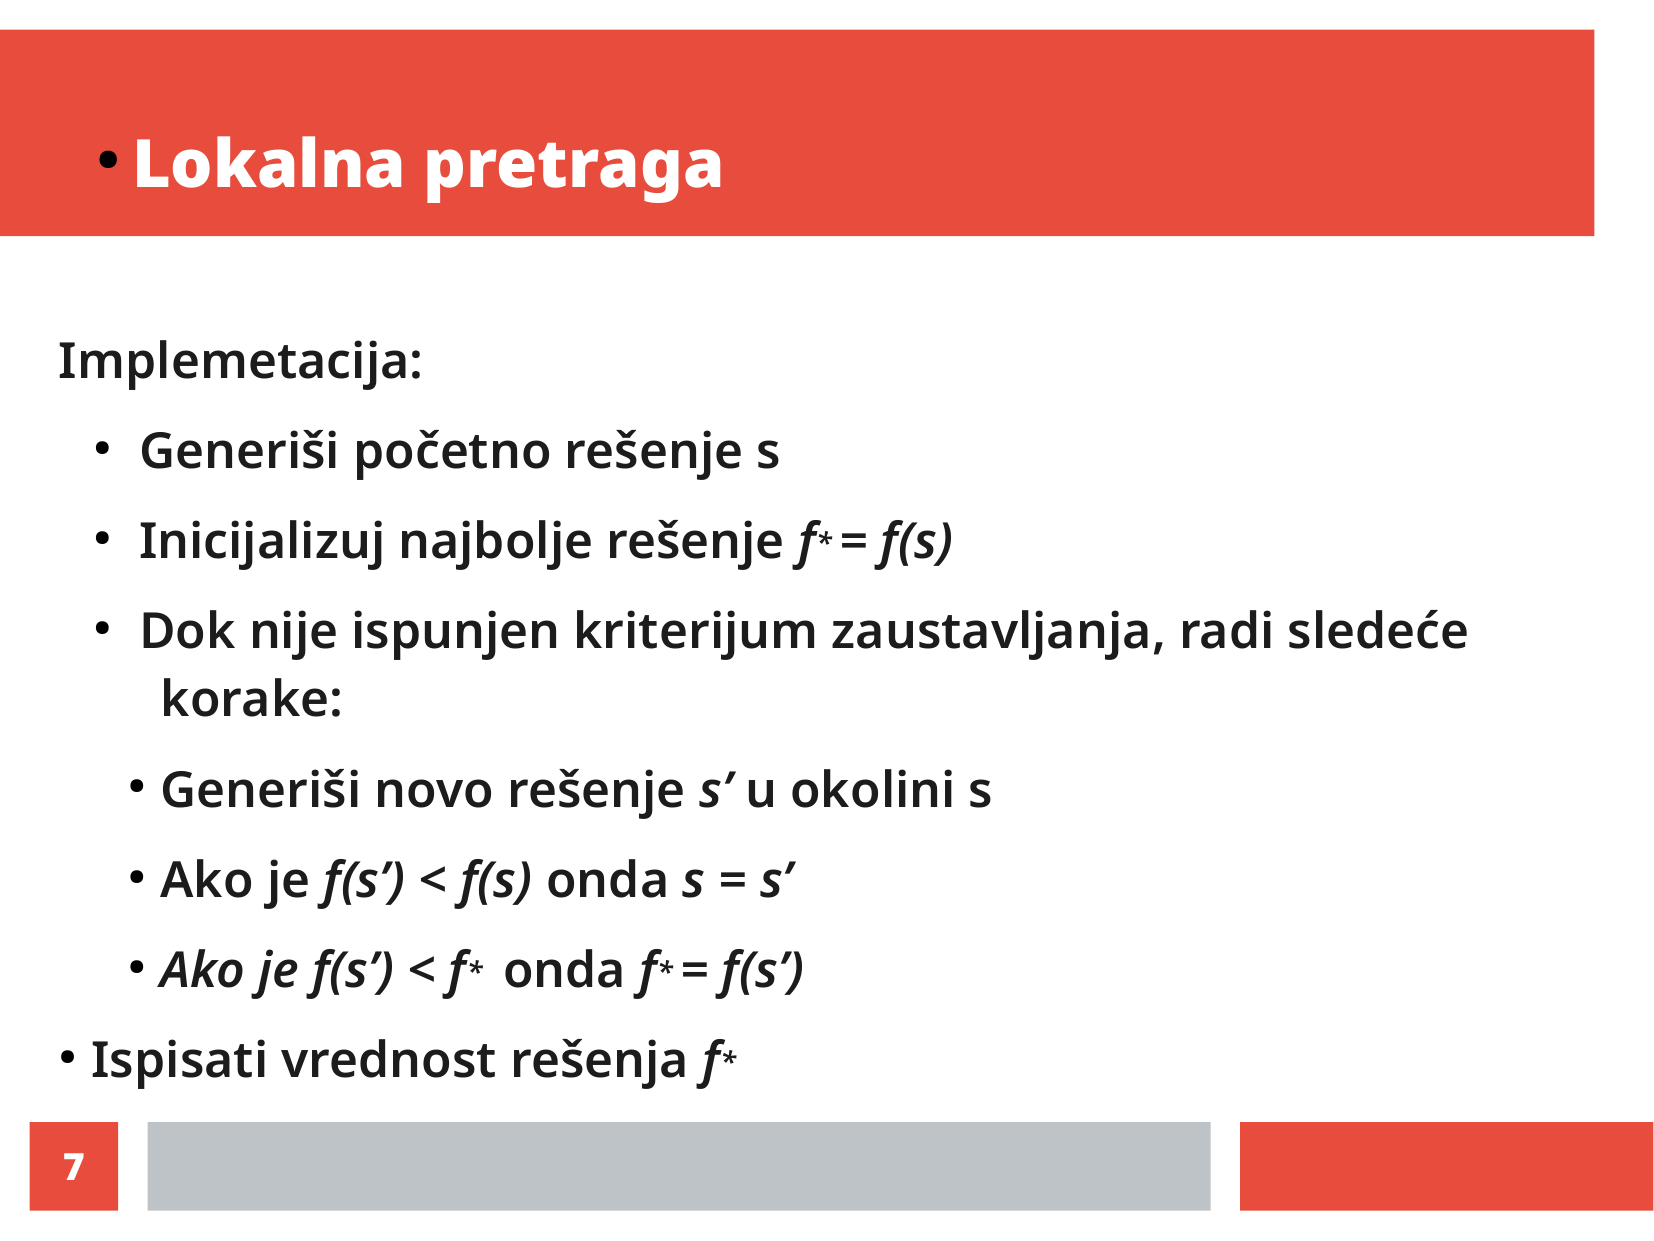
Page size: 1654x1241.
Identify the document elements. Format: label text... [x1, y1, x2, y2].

title Lokalna pretraga [59, 59, 1595, 207]
list Implemetacija: Generiši početno rešenje s Inicijalizuj najbolje rešenje f* = f(s) Dok nije ispunjen kriterijum zaustavljanja, radi sledeće korake: Generiši novo rešenje s’ u okolini s Ako je f(s’) < f(s) onda s = s’ Ako je f(s’) < f* onda f* = f(s’) Ispisati vrednost rešenja f* [59, 324, 1565, 1093]
